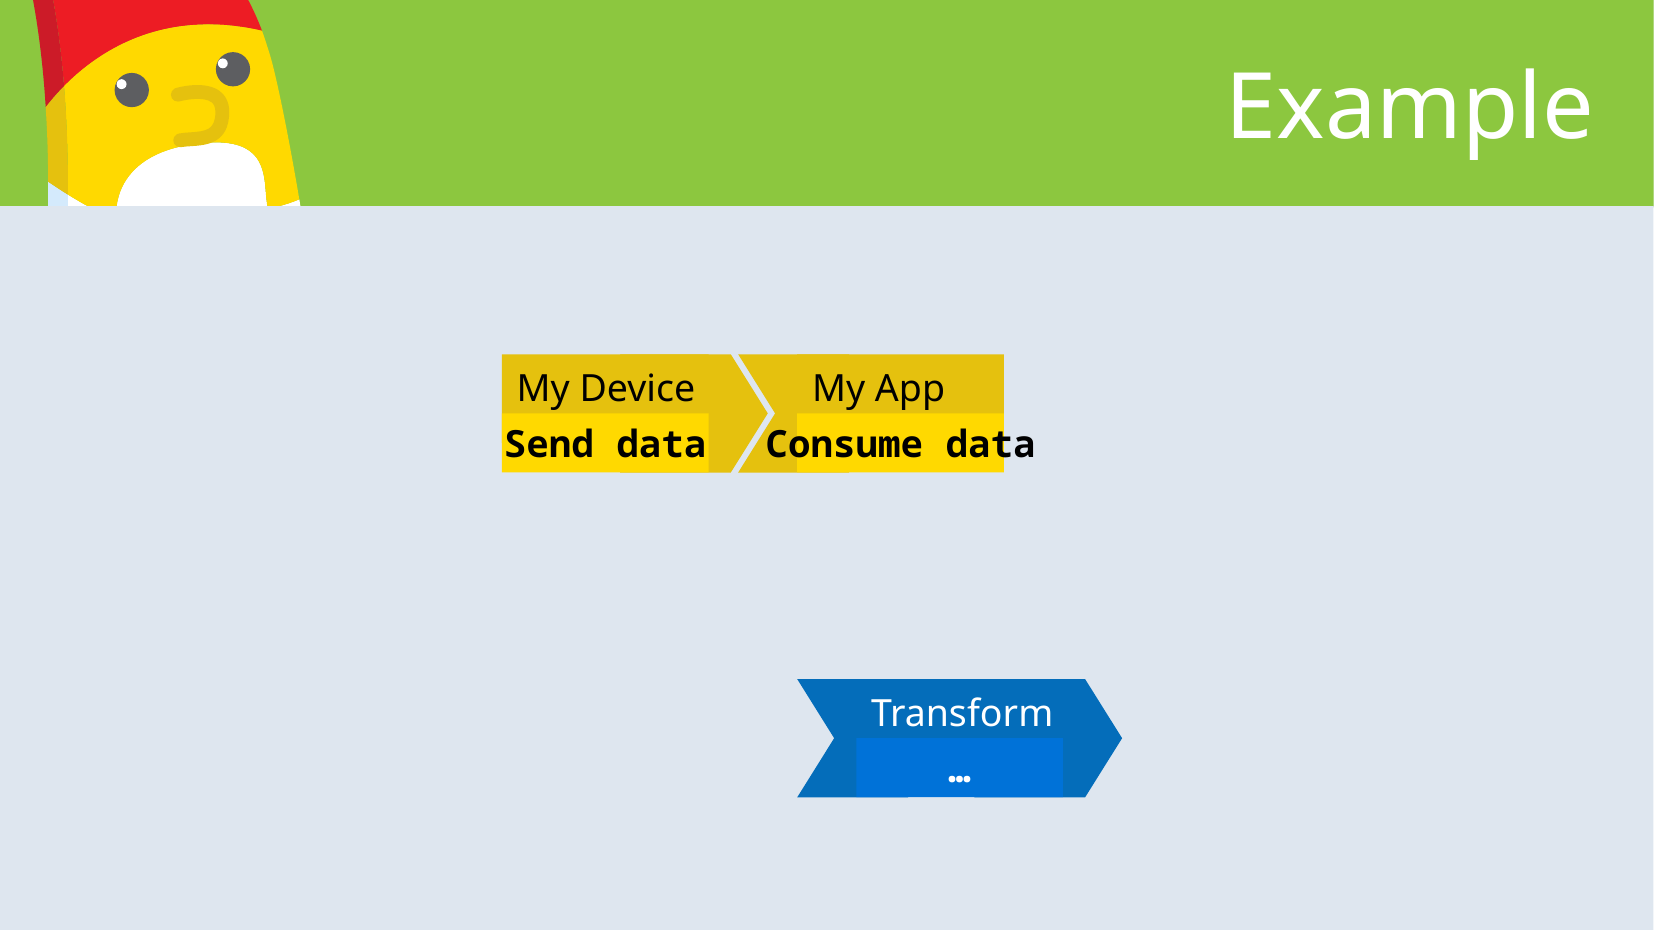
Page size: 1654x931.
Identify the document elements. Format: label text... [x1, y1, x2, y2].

text_box My App [797, 354, 1004, 413]
title Example [324, 0, 1595, 207]
text_box My Device [501, 354, 709, 413]
text_box Send data [501, 413, 709, 473]
text_box [709, 354, 768, 473]
text_box [738, 354, 797, 473]
text_box Transform [856, 679, 1063, 738]
text_box [797, 679, 856, 798]
text_box [1063, 679, 1123, 798]
text_box … [856, 738, 1063, 798]
text_box Consume data [797, 413, 1004, 473]
